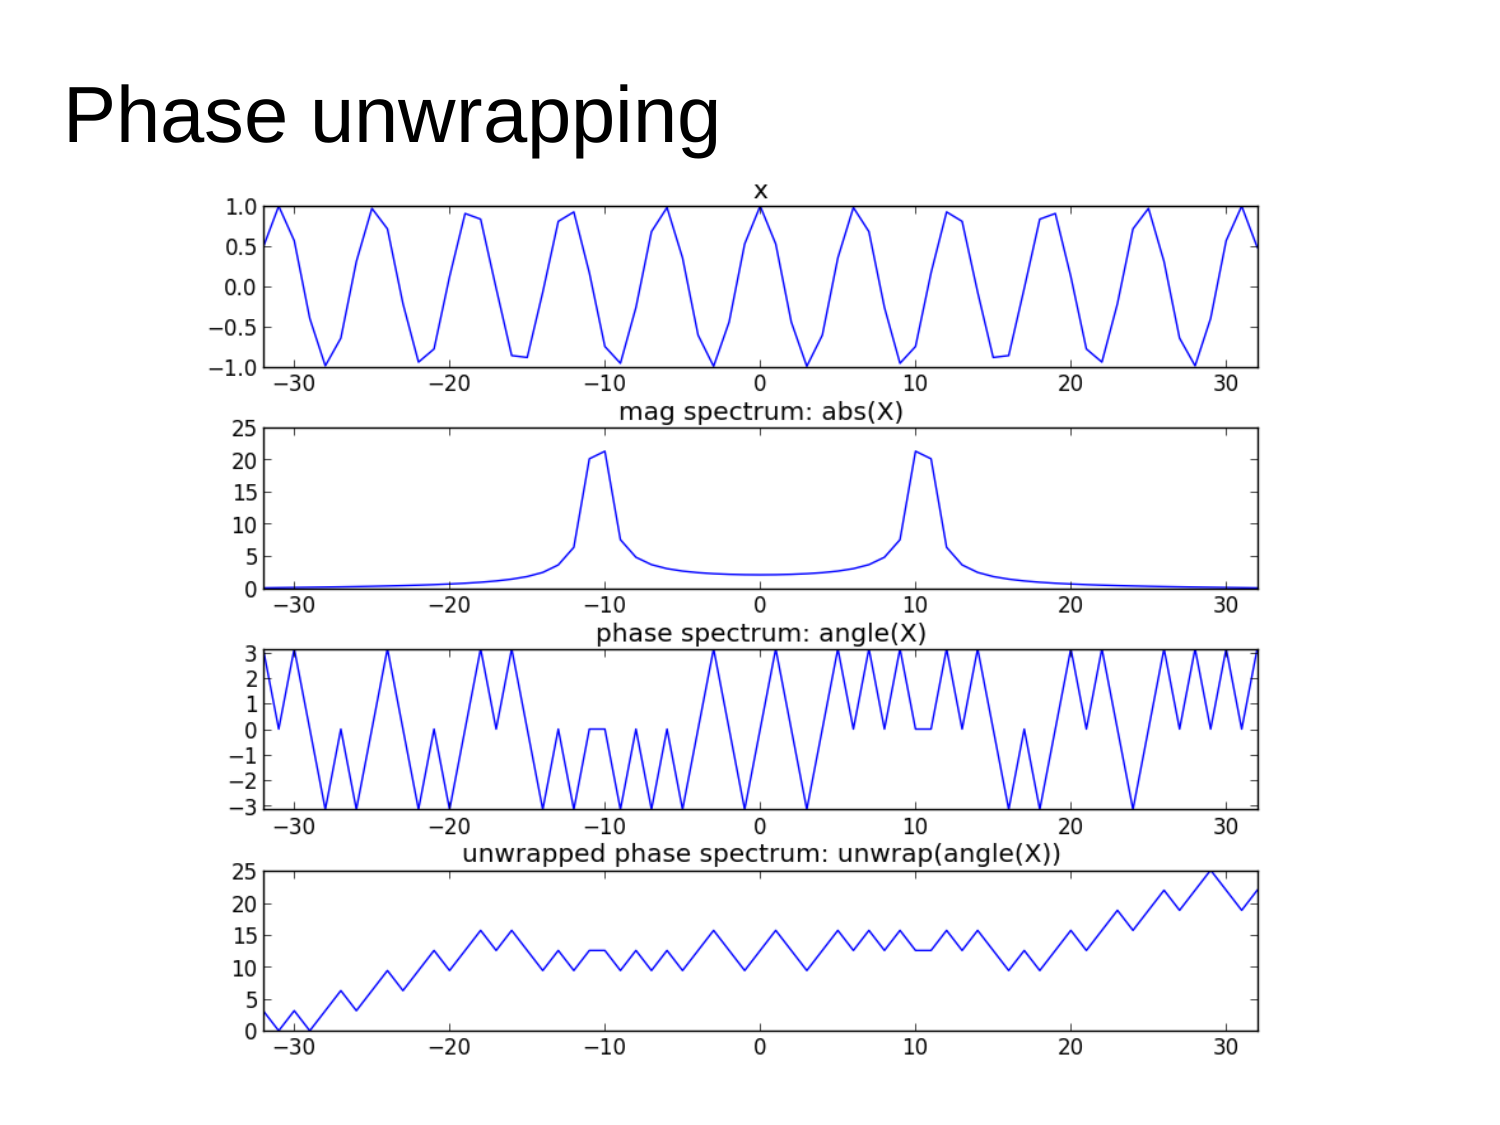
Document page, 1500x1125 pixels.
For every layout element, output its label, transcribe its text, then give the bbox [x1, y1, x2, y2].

title Phase unwrapping [63, 21, 1414, 209]
picture [103, 209, 1385, 1125]
